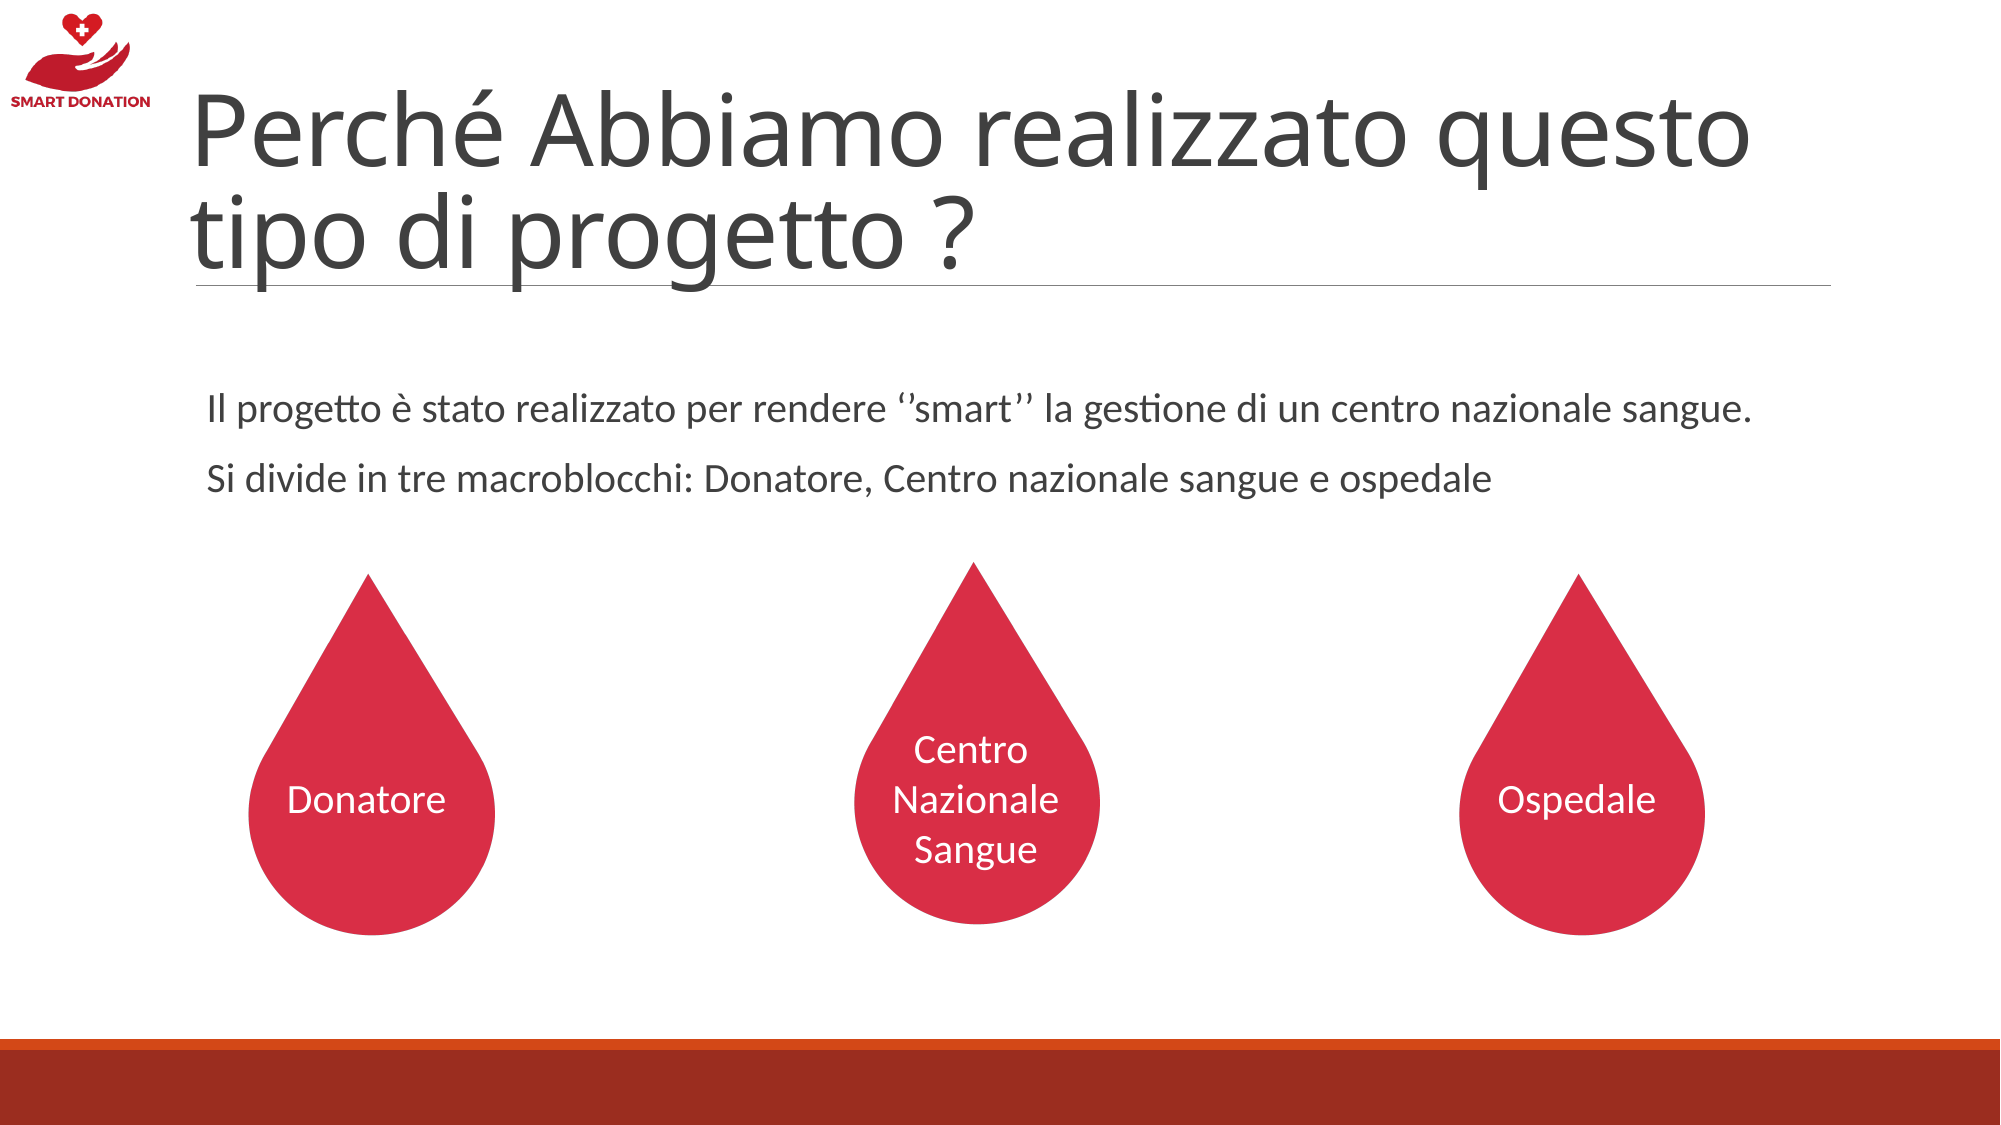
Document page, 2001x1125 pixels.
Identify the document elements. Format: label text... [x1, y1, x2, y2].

picture [174, 562, 559, 946]
picture [2, 2, 157, 121]
text_box Centro Nazionale Sangue [856, 714, 1096, 881]
title Perché Abbiamo realizzato questo tipo di progetto ? [174, 58, 1825, 297]
picture [780, 551, 1164, 935]
list Il progetto è stato realizzato per rendere ‘’smart’’ la gestione di un centro nazionale sangue. Si divide in tre macroblocchi: Donatore, Centro nazionale sangue e ospedale [191, 378, 1842, 1039]
text_box Ospedale [1457, 764, 1697, 830]
picture [1385, 562, 1769, 946]
text_box Donatore [247, 764, 487, 831]
